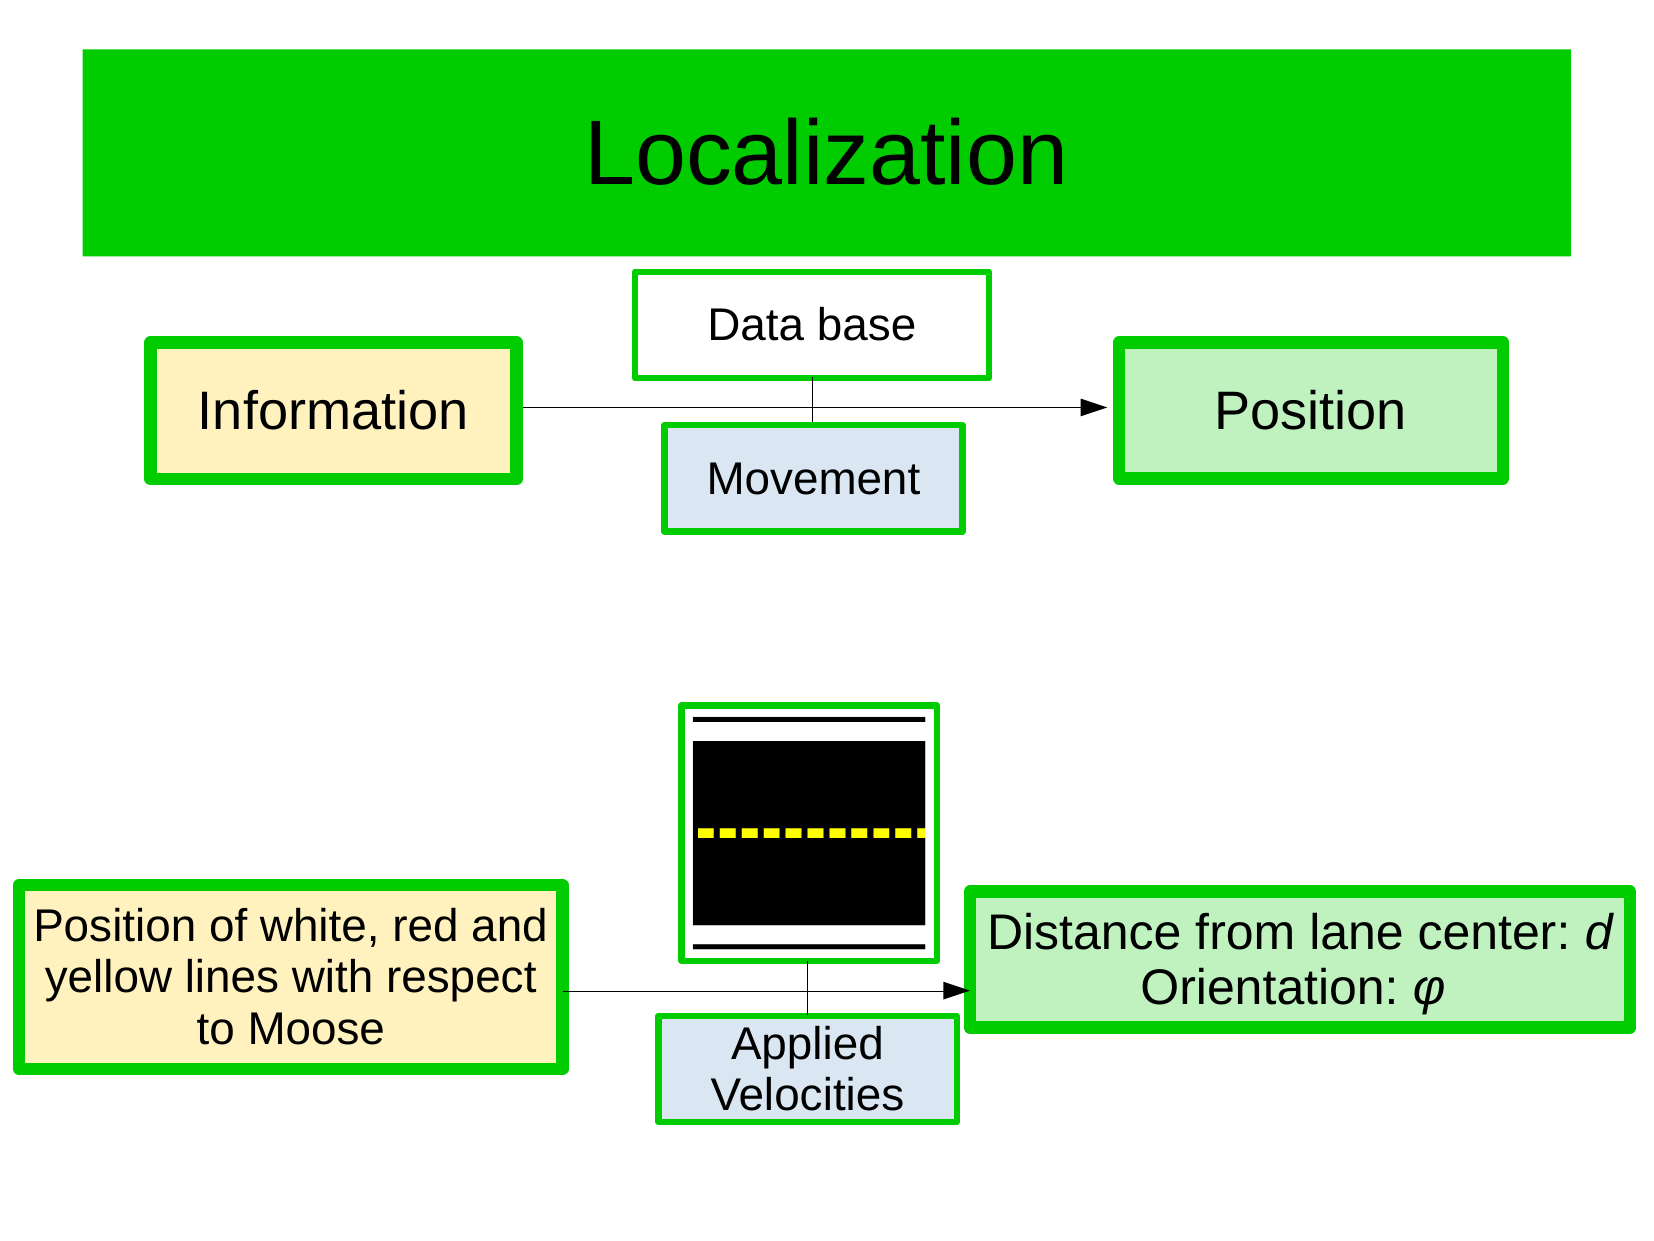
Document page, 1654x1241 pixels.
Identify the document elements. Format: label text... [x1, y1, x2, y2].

text_box Data base [634, 271, 990, 378]
text_box Movement [664, 425, 963, 532]
text_box Information [150, 342, 517, 479]
text_box Applied Velocities [658, 1015, 957, 1123]
title Localization [82, 49, 1571, 257]
text_box Position [1119, 342, 1503, 479]
picture [684, 708, 934, 958]
text_box Position of white, red and yellow lines with respect to Moose [19, 885, 563, 1069]
text_box Distance from lane center: d Orientation: φ [969, 891, 1630, 1028]
